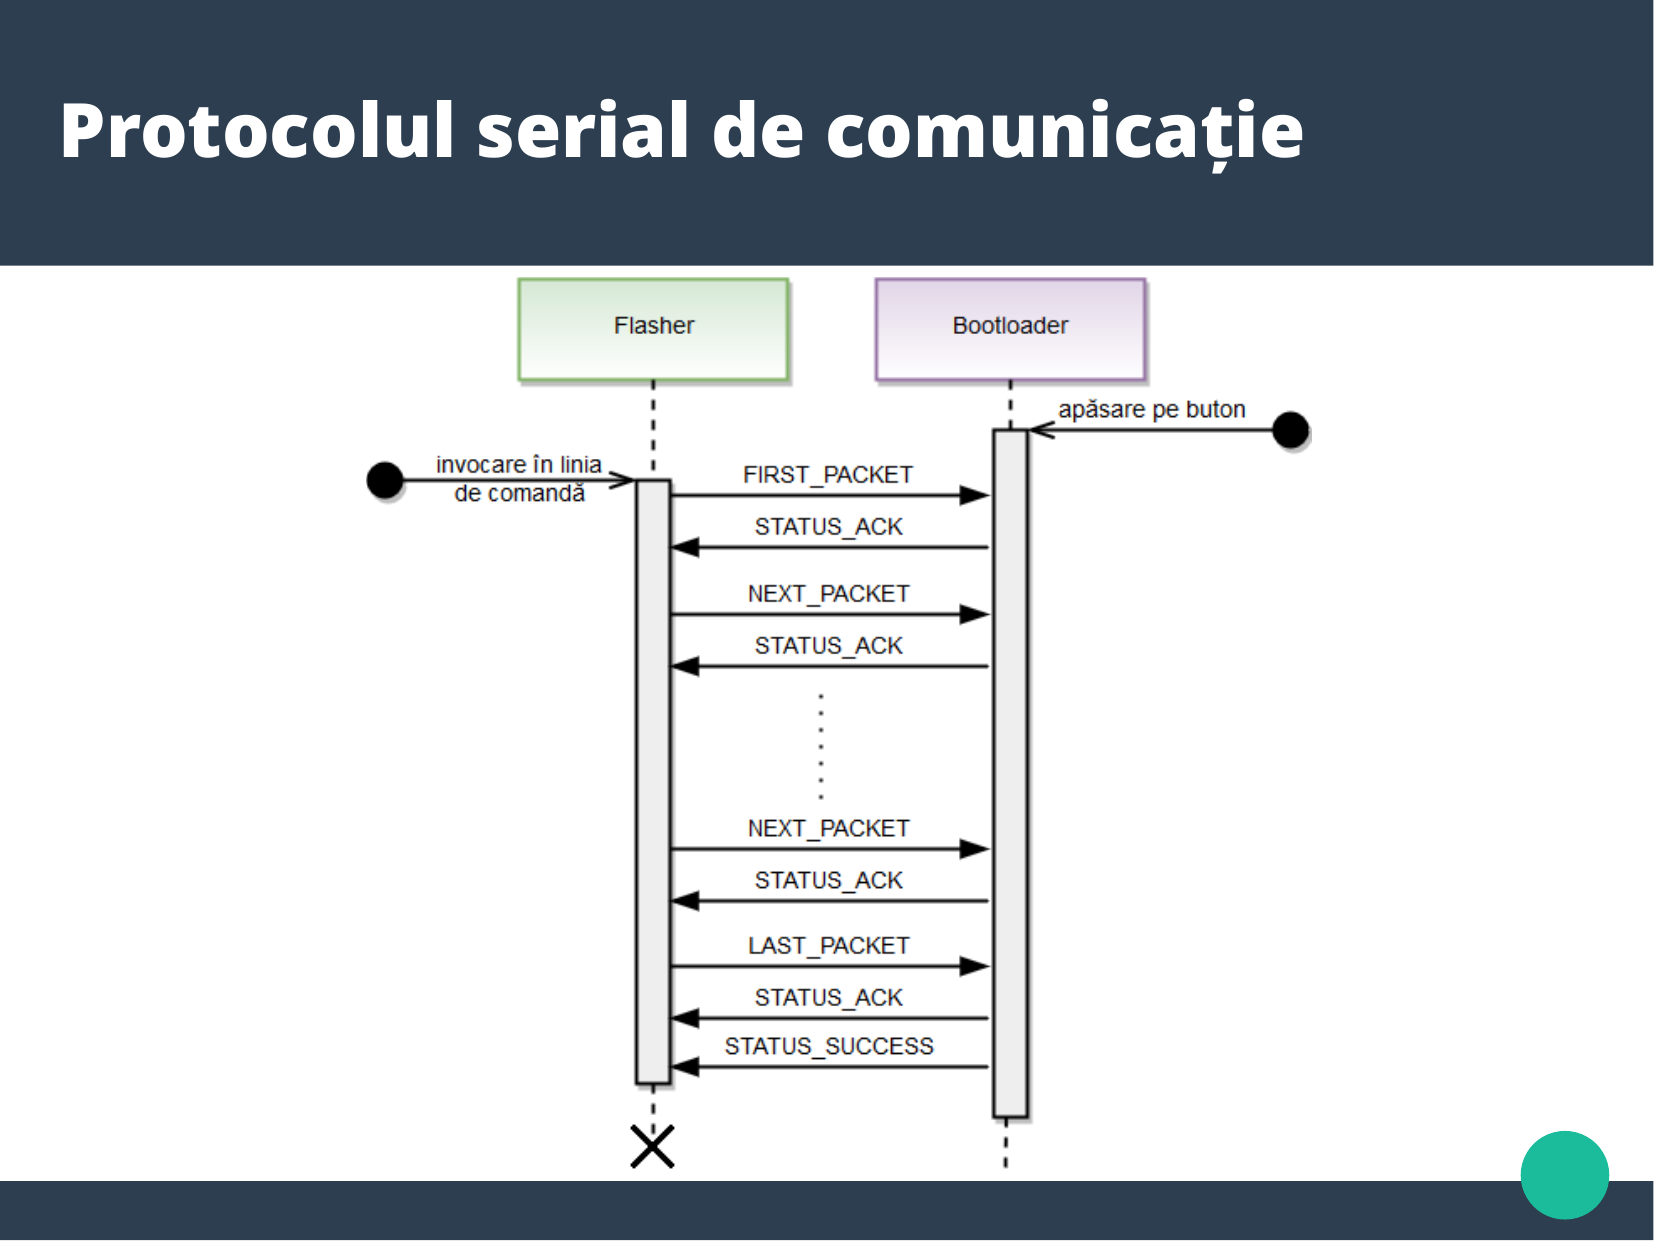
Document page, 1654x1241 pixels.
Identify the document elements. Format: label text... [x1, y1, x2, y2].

title Protocolul serial de comunicație [59, 49, 1595, 207]
picture [366, 277, 1312, 1177]
